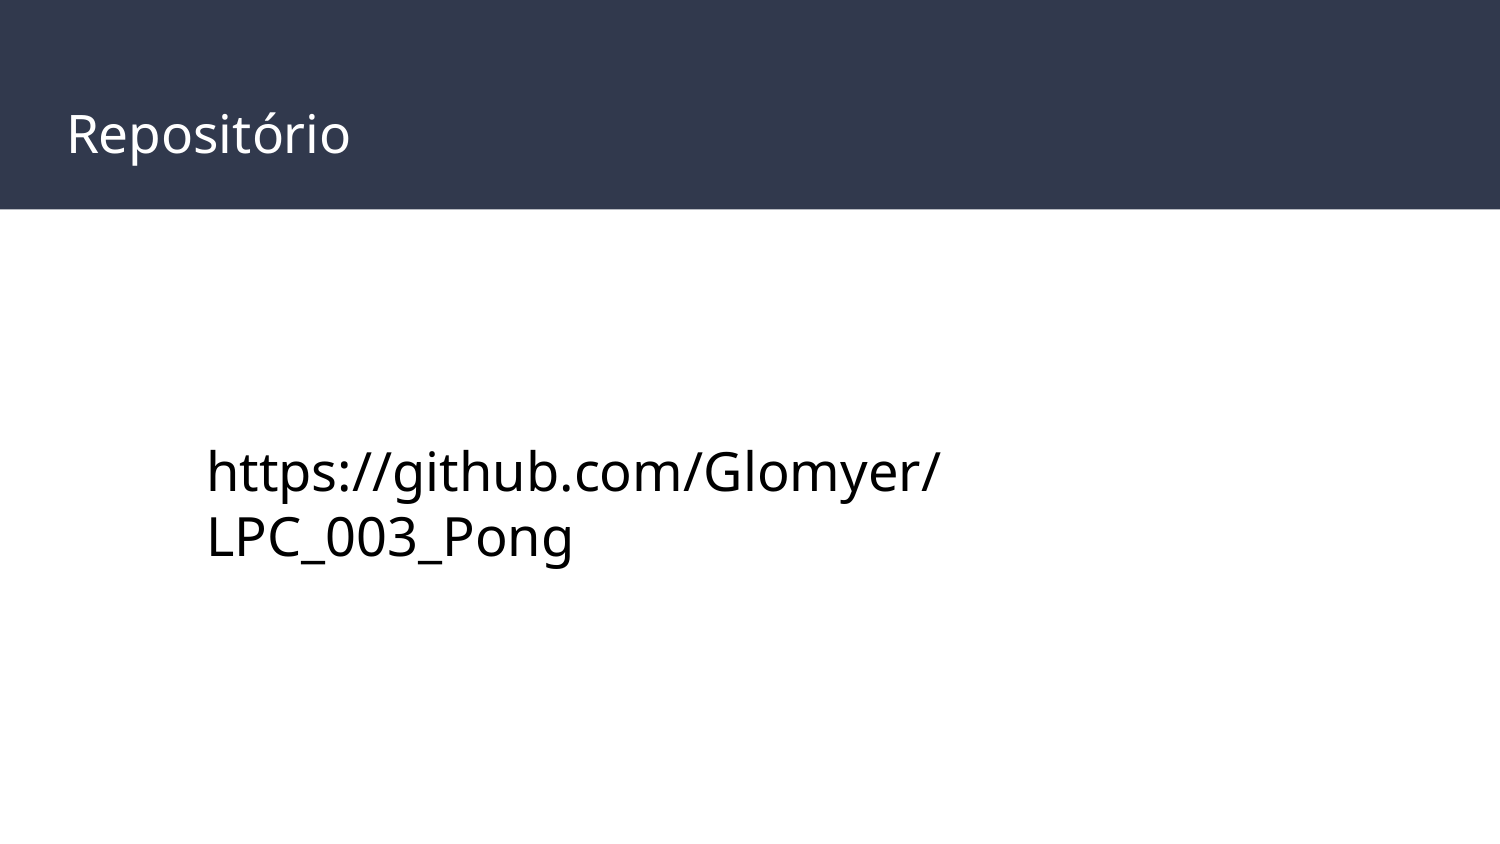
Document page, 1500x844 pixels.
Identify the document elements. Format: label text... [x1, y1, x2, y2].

text_box https://github.com/Glomyer/LPC_003_Pong [191, 421, 1309, 582]
title Repositório [51, 82, 1449, 185]
